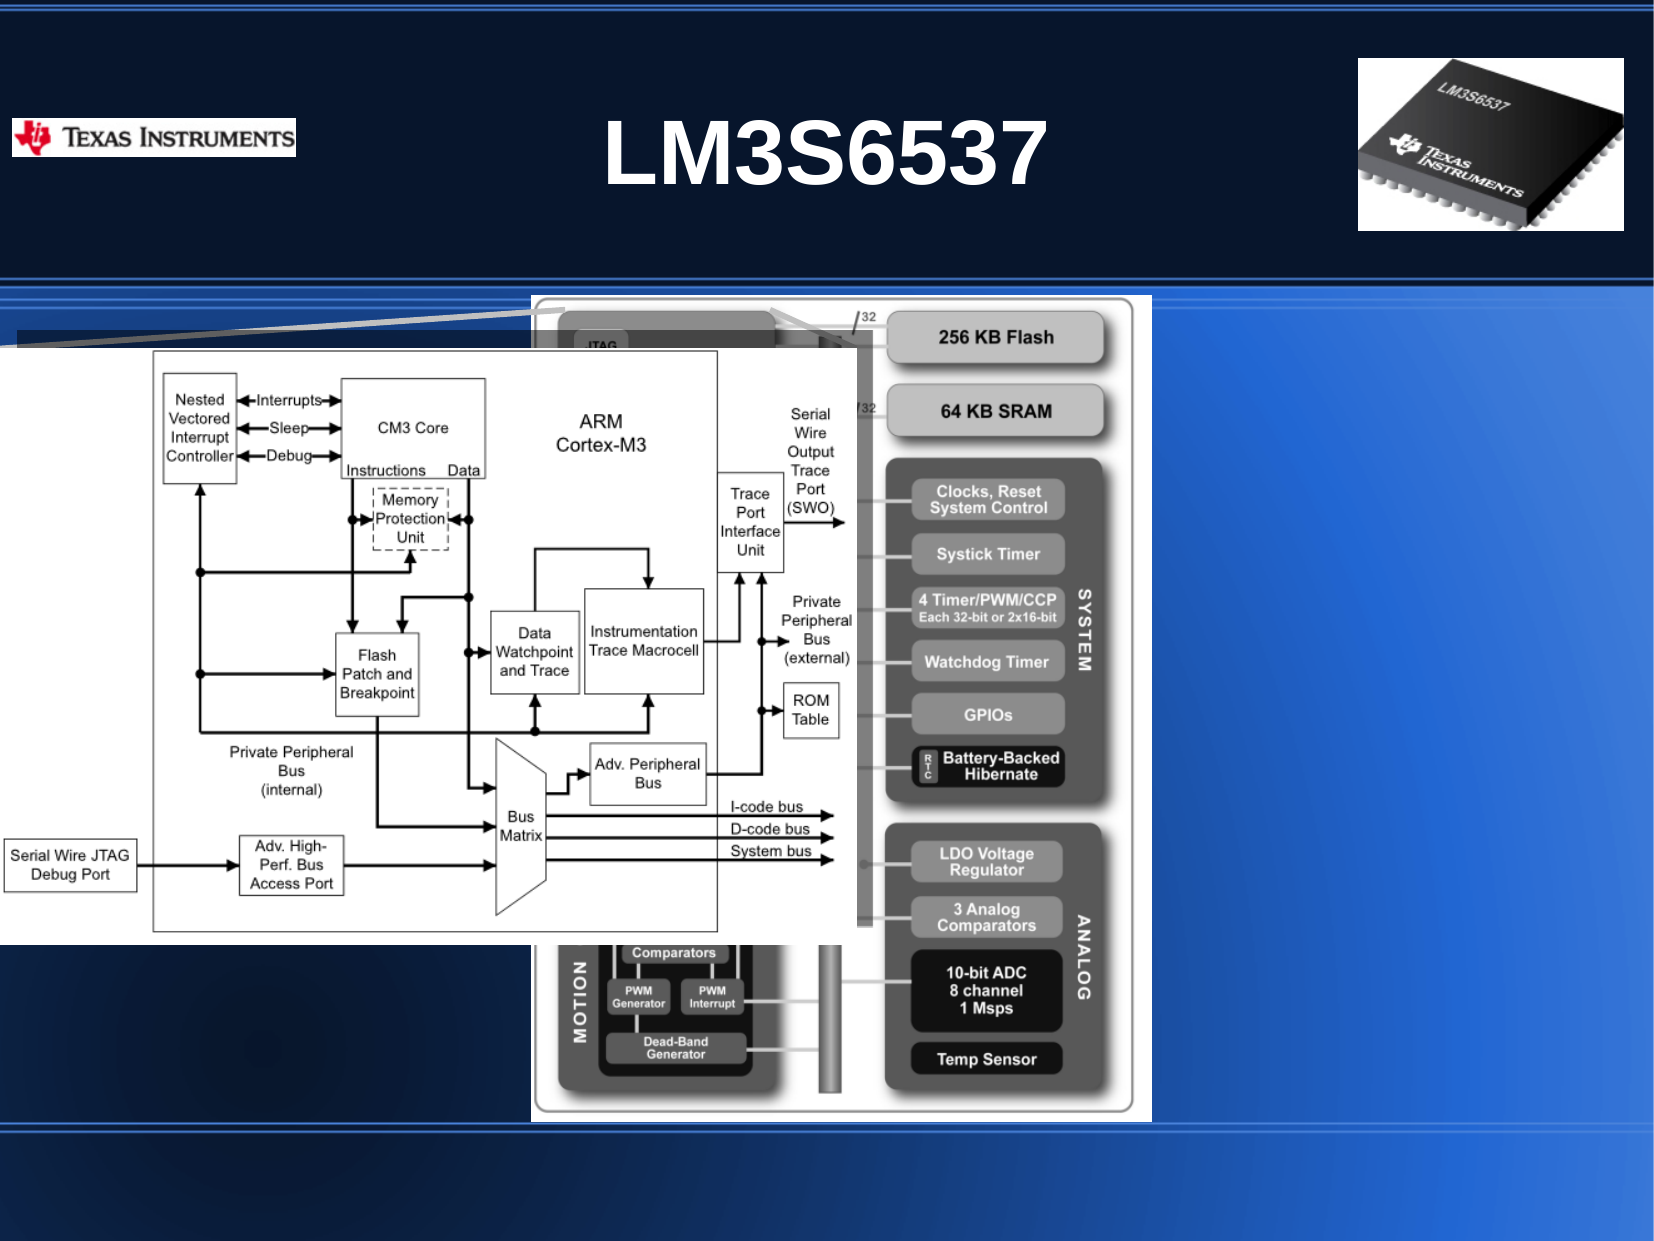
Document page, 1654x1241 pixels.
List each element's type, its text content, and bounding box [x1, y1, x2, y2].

picture [0, 0, 1654, 1241]
title LM3S6537 [82, 49, 1571, 257]
